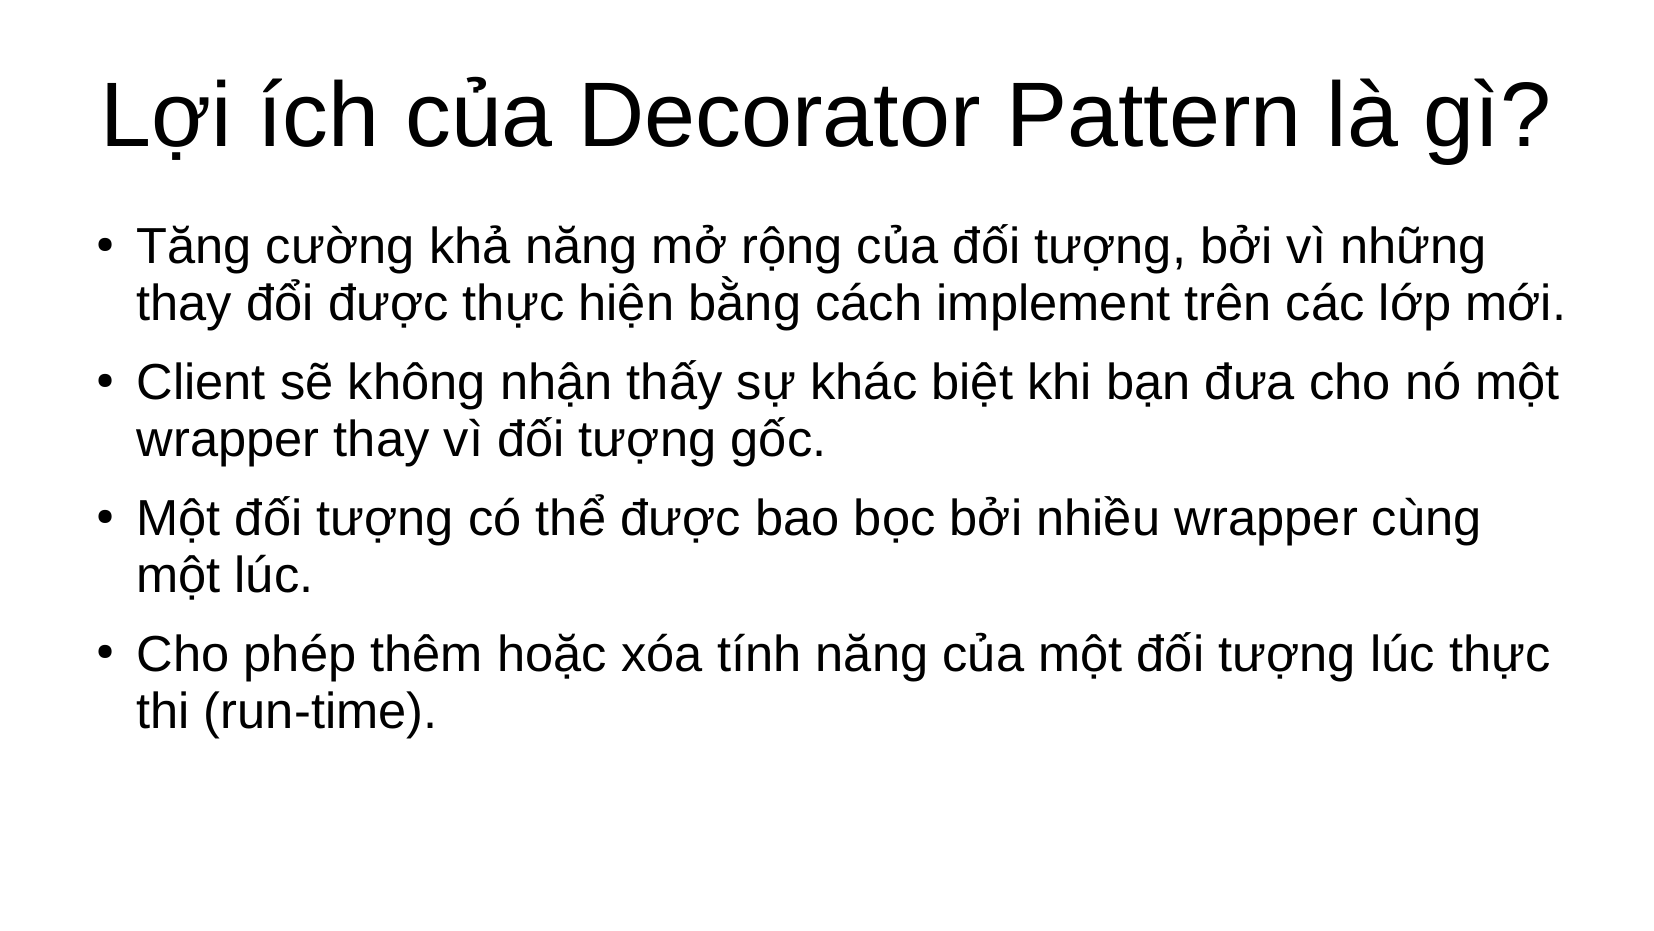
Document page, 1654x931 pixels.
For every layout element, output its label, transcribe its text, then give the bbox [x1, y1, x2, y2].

title Lợi ích của Decorator Pattern là gì? [82, 37, 1571, 193]
list Tăng cường khả năng mở rộng của đối tượng, bởi vì những thay đổi được thực hiện bằng cách implement trên các lớp mới. Client sẽ không nhận thấy sự khác biệt khi bạn đưa cho nó một wrapper thay vì đối tượng gốc. Một đối tượng có thể được bao bọc bởi nhiều wrapper cùng một lúc. Cho phép thêm hoặc xóa tính năng của một đối tượng lúc thực thi (run-time). [82, 217, 1571, 758]
